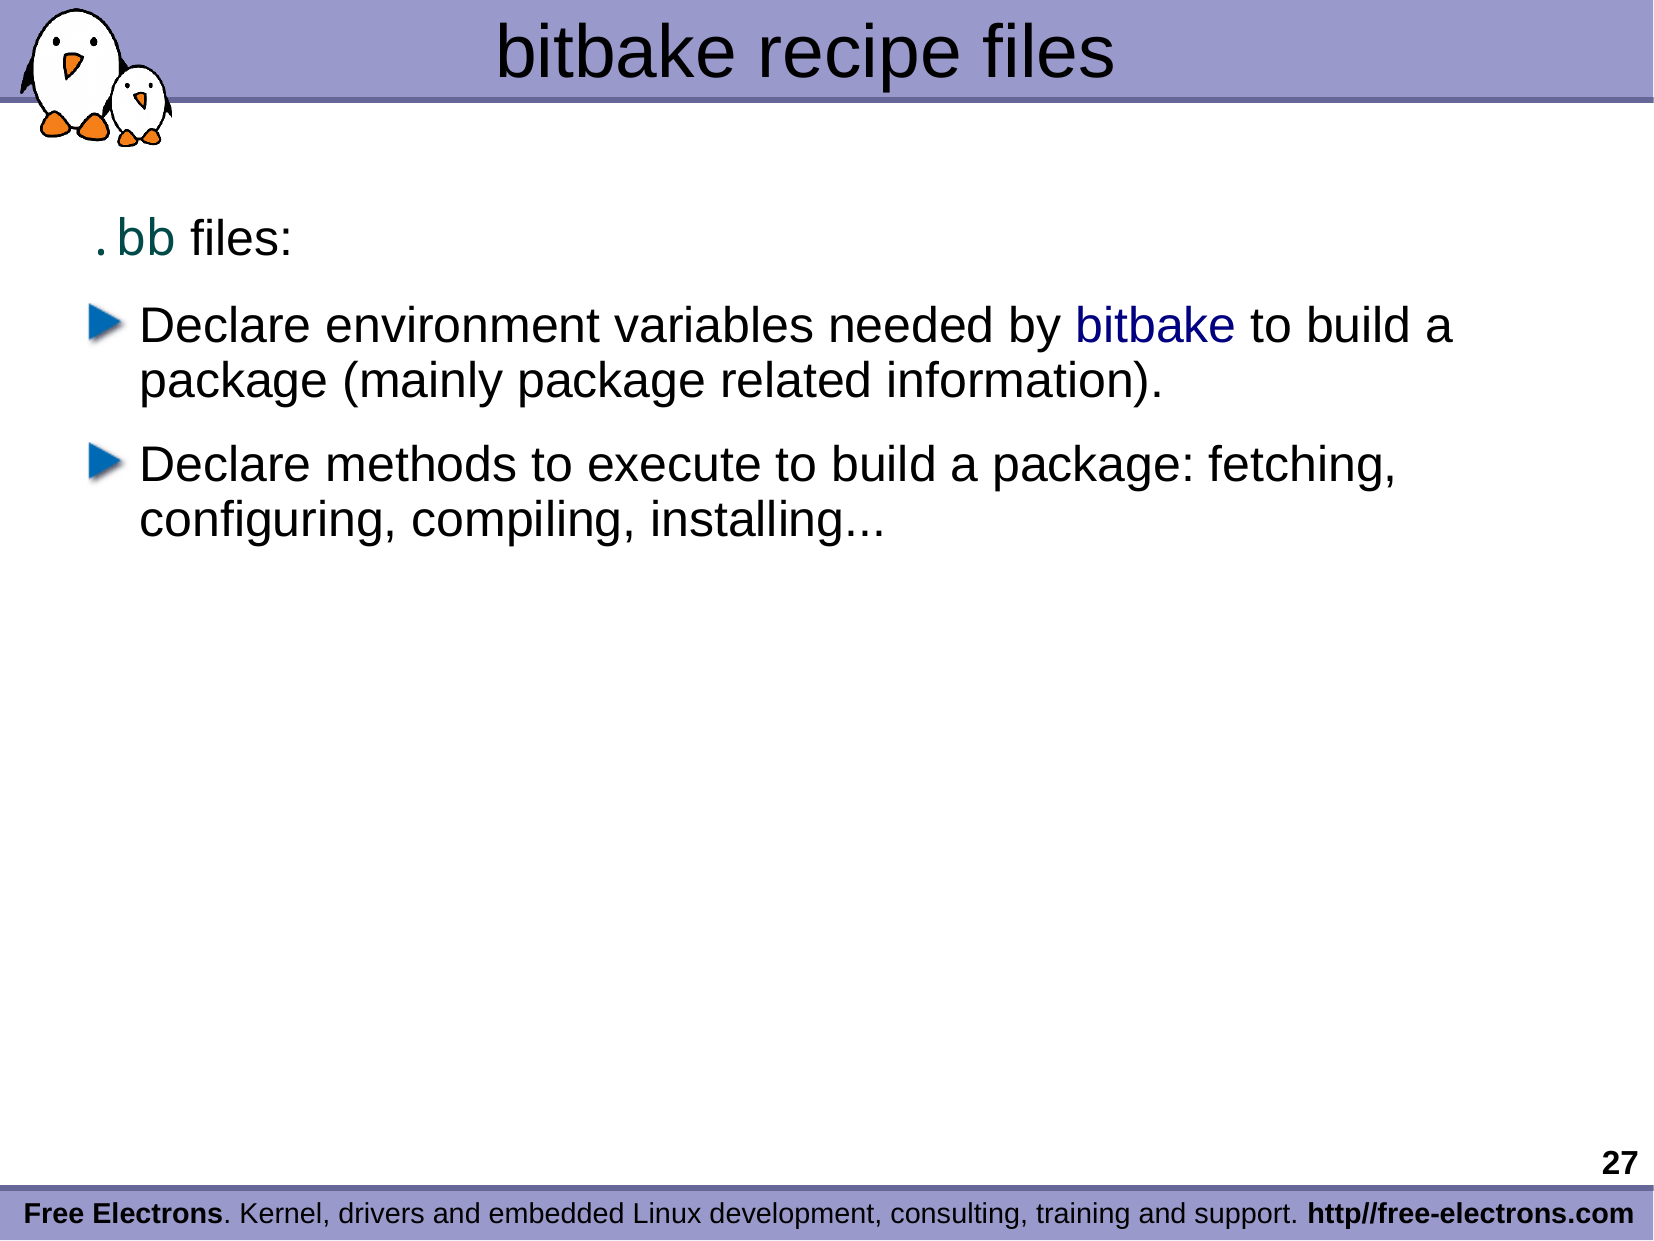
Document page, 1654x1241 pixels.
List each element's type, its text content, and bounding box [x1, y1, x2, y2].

picture [20, 8, 172, 147]
title bitbake recipe files [60, 0, 1551, 104]
list .bb files: Declare environment variables needed by bitbake to build a package (mainly package related information). Declare methods to execute to build a package: fetching, configuring, compiling, installing... [68, 201, 1592, 1118]
